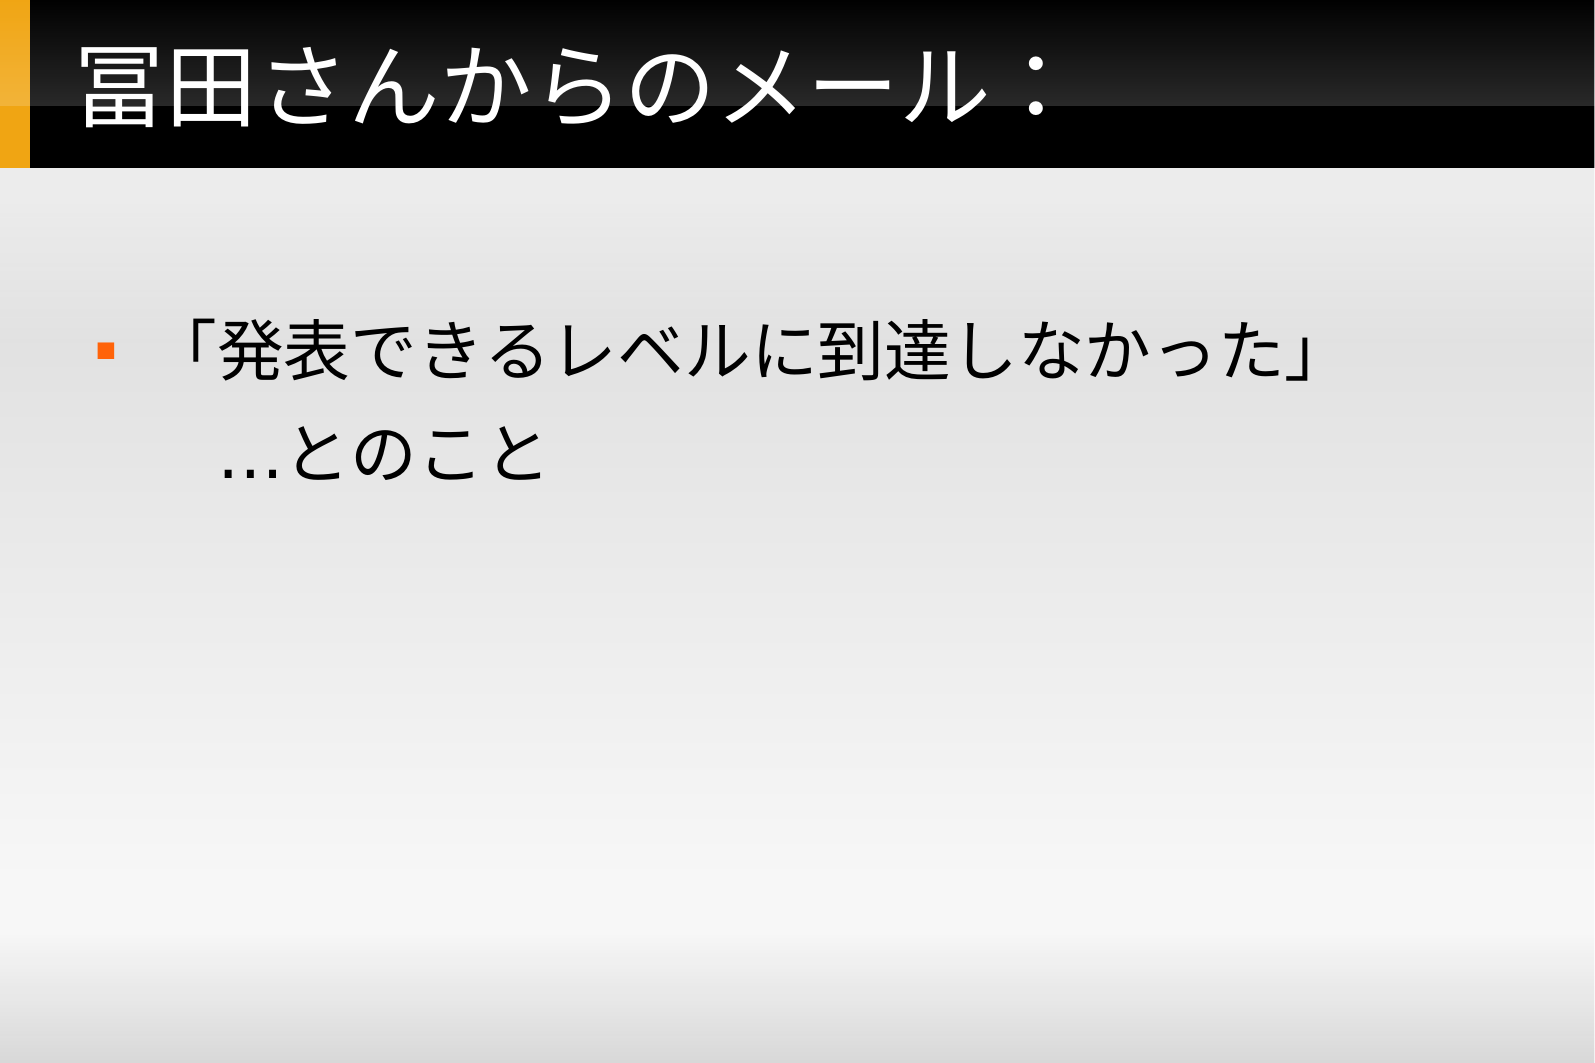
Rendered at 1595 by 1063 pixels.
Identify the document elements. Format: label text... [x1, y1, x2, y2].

list 「発表できるレベルに到達しなかった」 …とのこと [79, 313, 1515, 774]
title 冨田さんからのメール： [74, 0, 1510, 178]
picture [0, 0, 1595, 1063]
